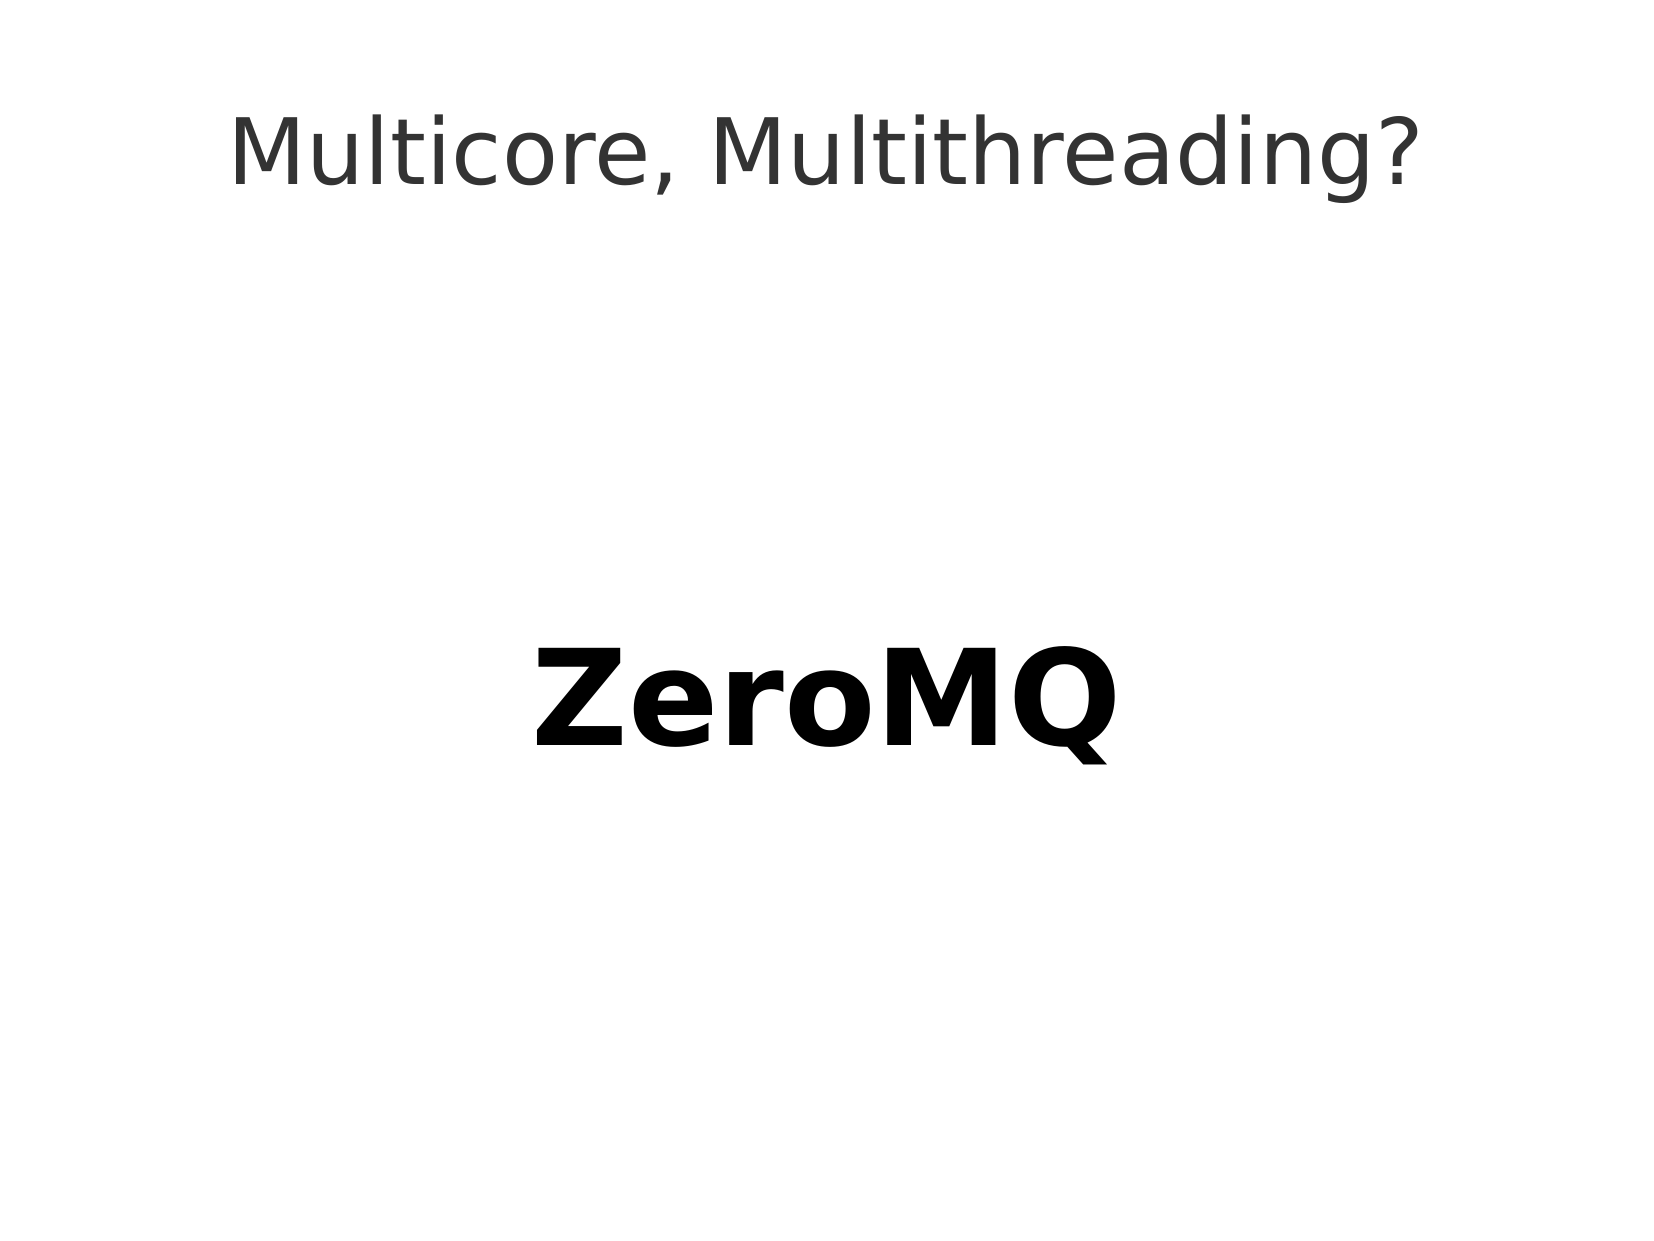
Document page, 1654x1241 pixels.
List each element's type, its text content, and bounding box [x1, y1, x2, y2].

subtitle ZeroMQ [82, 290, 1571, 1109]
title Multicore, Multithreading? [82, 49, 1571, 257]
